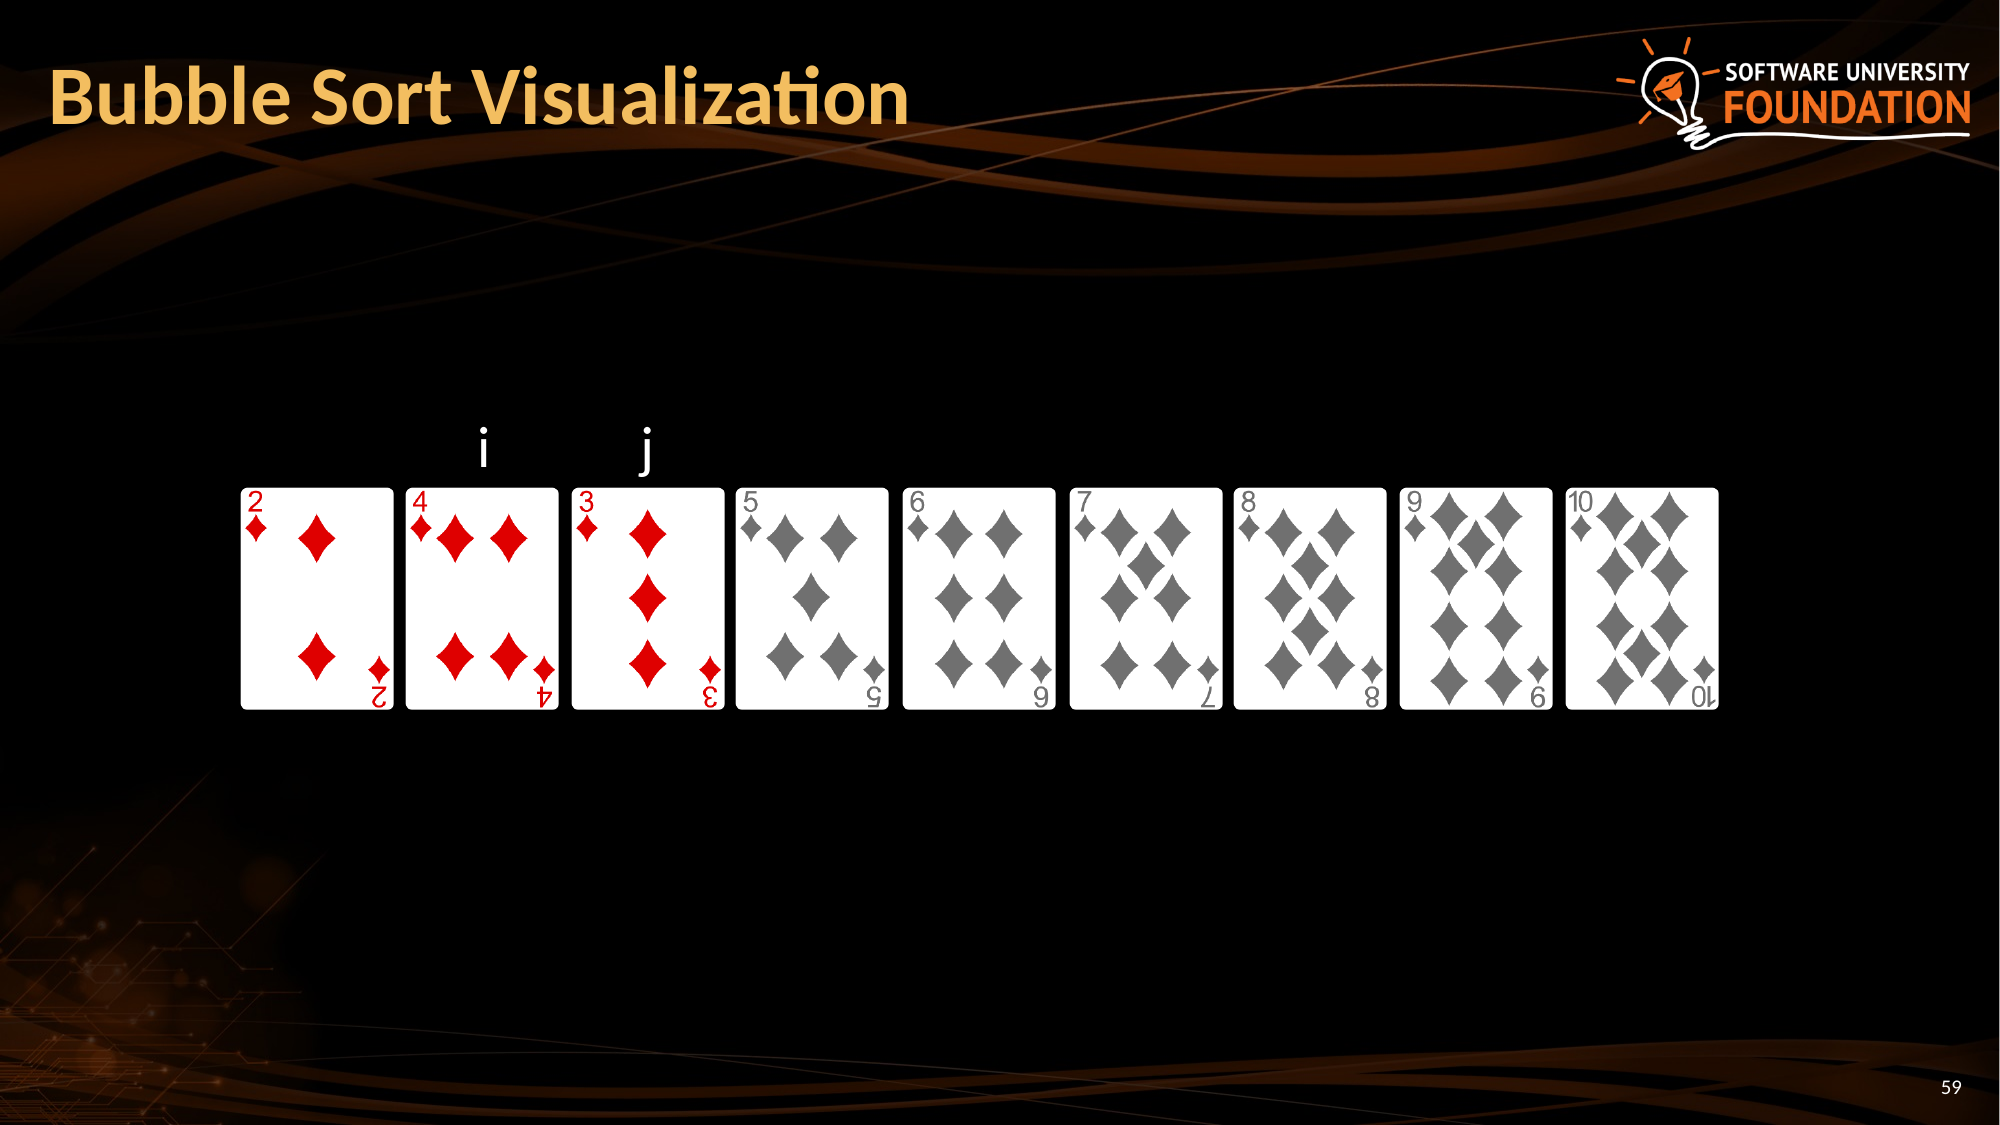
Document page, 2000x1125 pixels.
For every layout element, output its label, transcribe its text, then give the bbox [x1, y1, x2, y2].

text_box j [625, 401, 670, 487]
picture [0, 0, 2000, 1125]
title Bubble Sort Visualization [30, 6, 1602, 189]
slide_number <number> [1897, 1070, 1968, 1103]
text_box i [462, 401, 506, 487]
